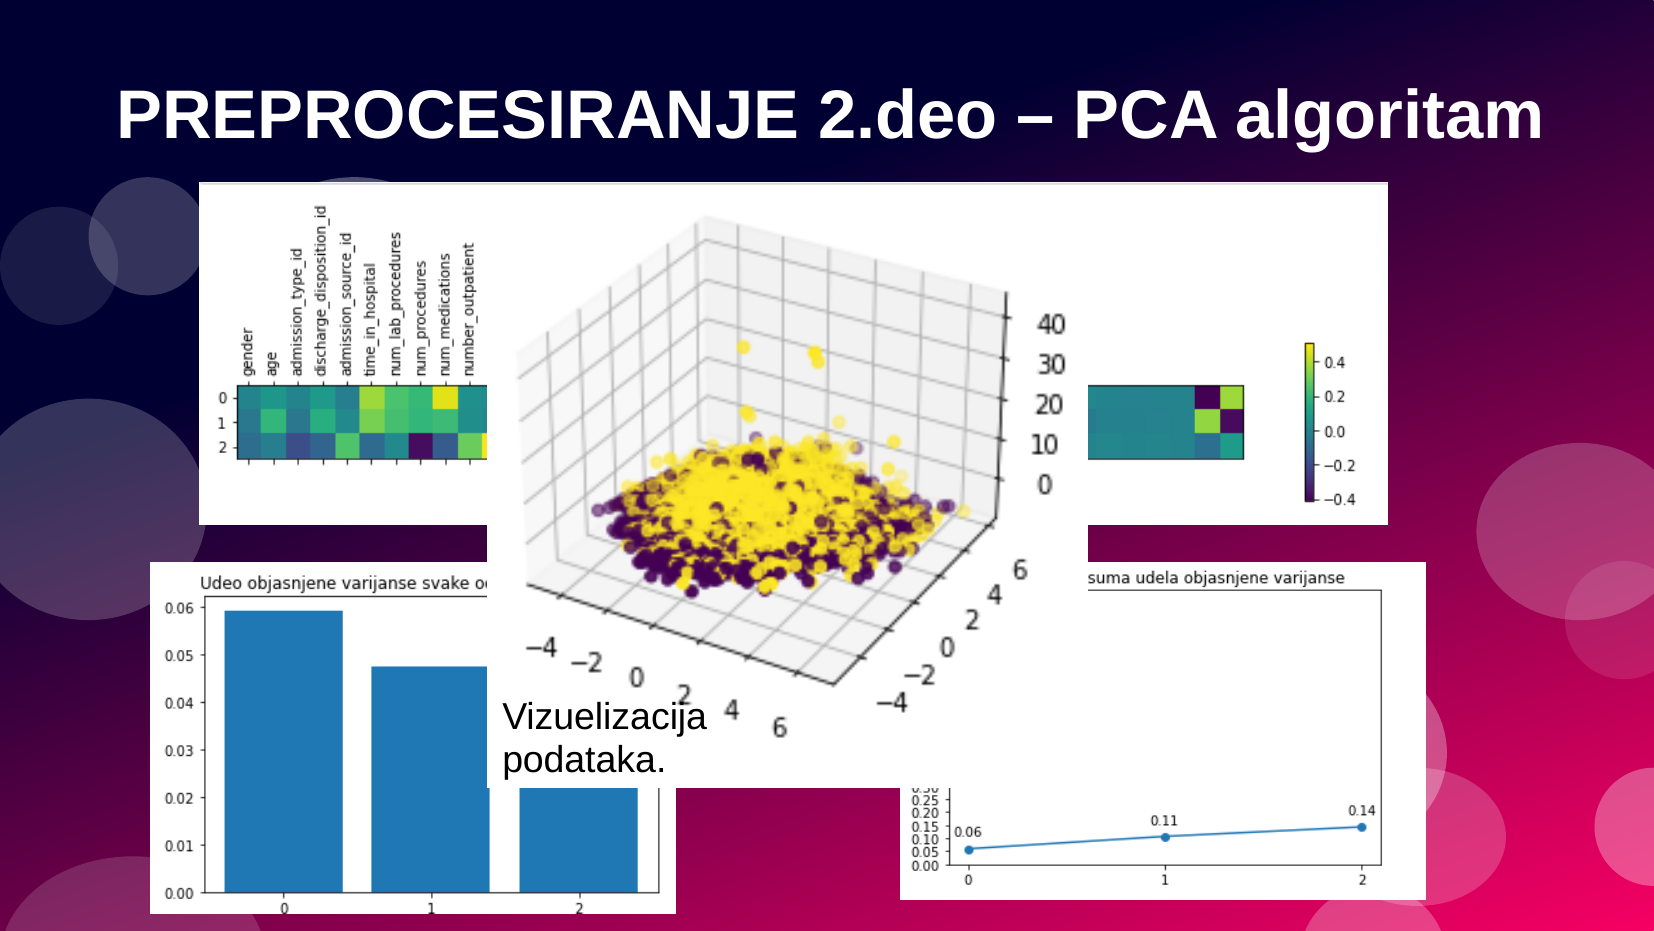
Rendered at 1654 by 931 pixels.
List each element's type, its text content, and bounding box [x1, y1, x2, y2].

text_box Vizuelizacija podataka. [487, 688, 751, 788]
picture [150, 187, 1426, 914]
title PREPROCESIRANJE 2.deo – PCA algoritam [86, 37, 1576, 193]
